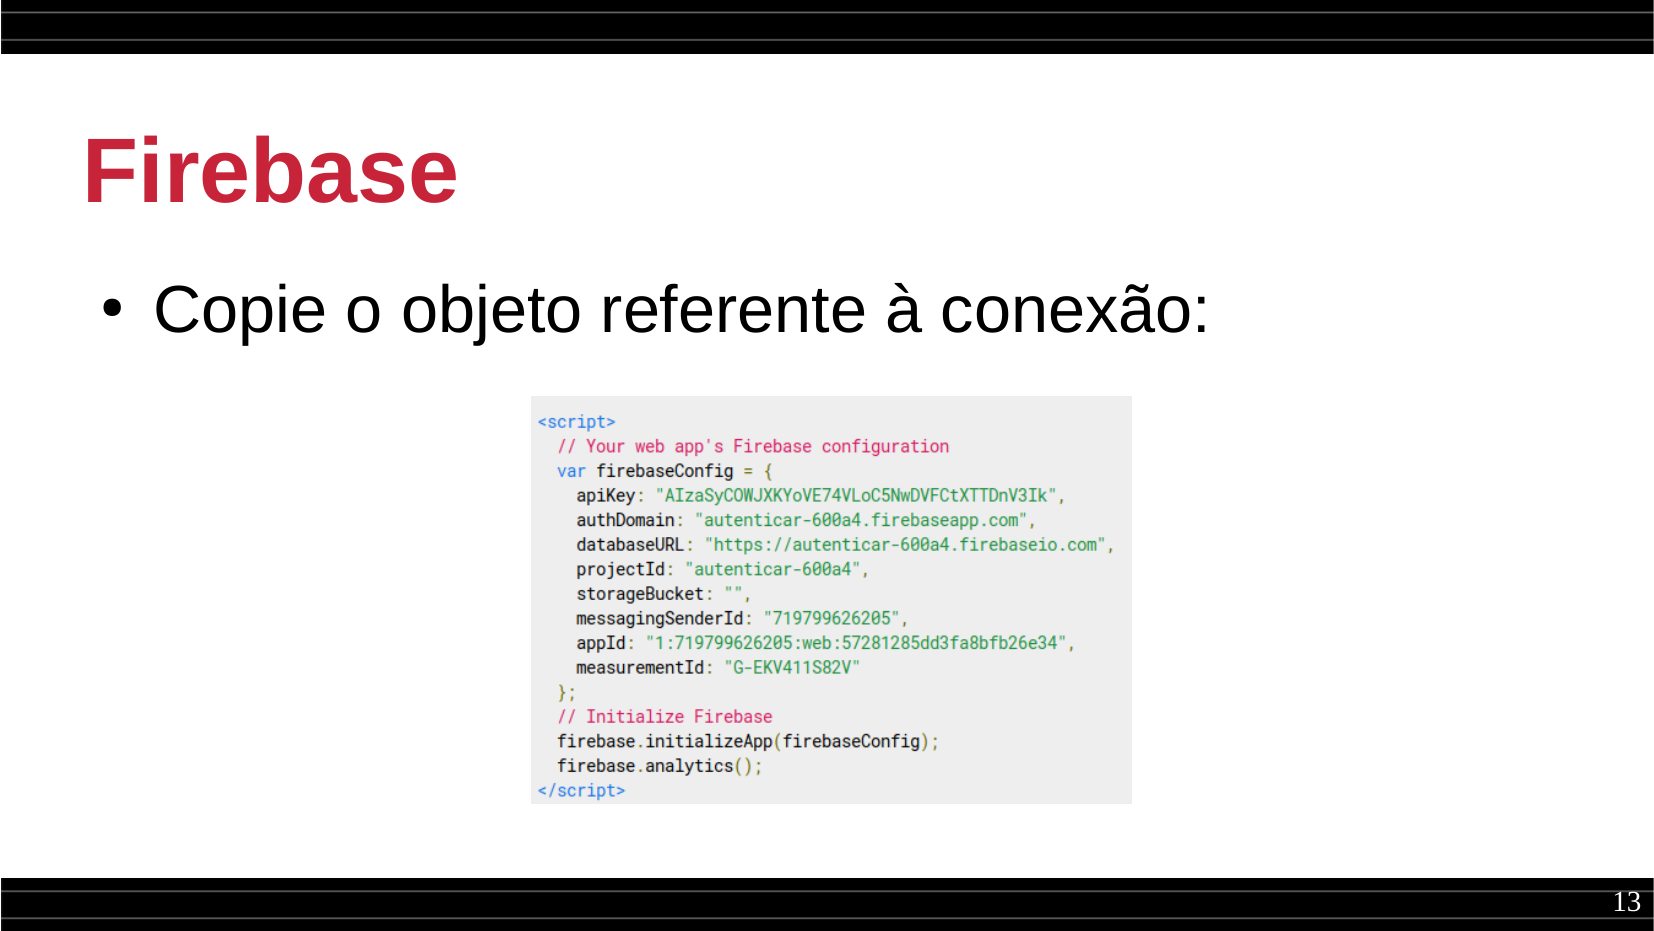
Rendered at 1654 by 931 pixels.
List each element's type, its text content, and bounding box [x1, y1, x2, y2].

picture [1, 0, 1654, 54]
title Firebase [82, 92, 1571, 249]
list Copie o objeto referente à conexão: [82, 271, 1571, 758]
picture [531, 396, 1132, 804]
picture [1, 878, 1654, 931]
